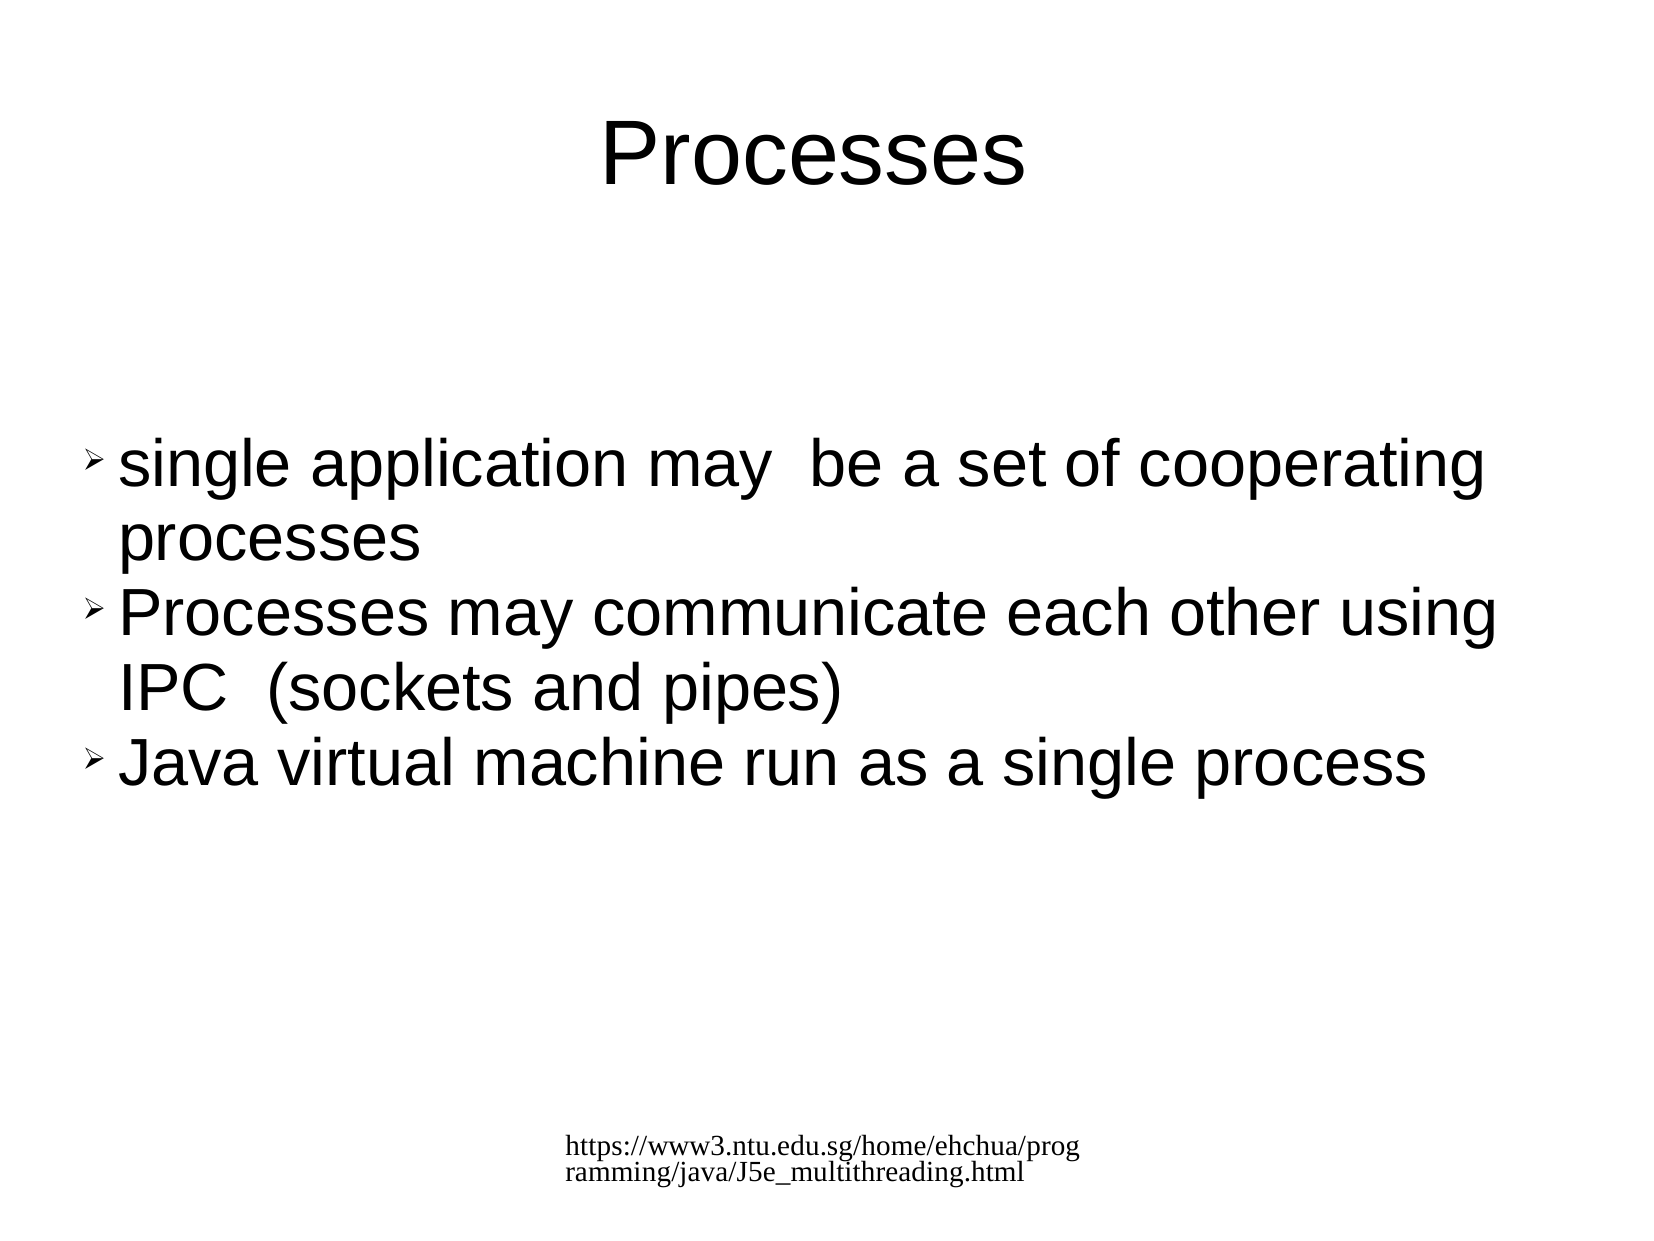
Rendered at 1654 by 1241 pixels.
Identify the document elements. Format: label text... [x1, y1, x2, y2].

title Processes [82, 49, 1571, 257]
subtitle single application may be a set of cooperating processes Processes may communicate each other using IPC (sockets and pipes) Java virtual machine run as a single process [82, 290, 1571, 1010]
